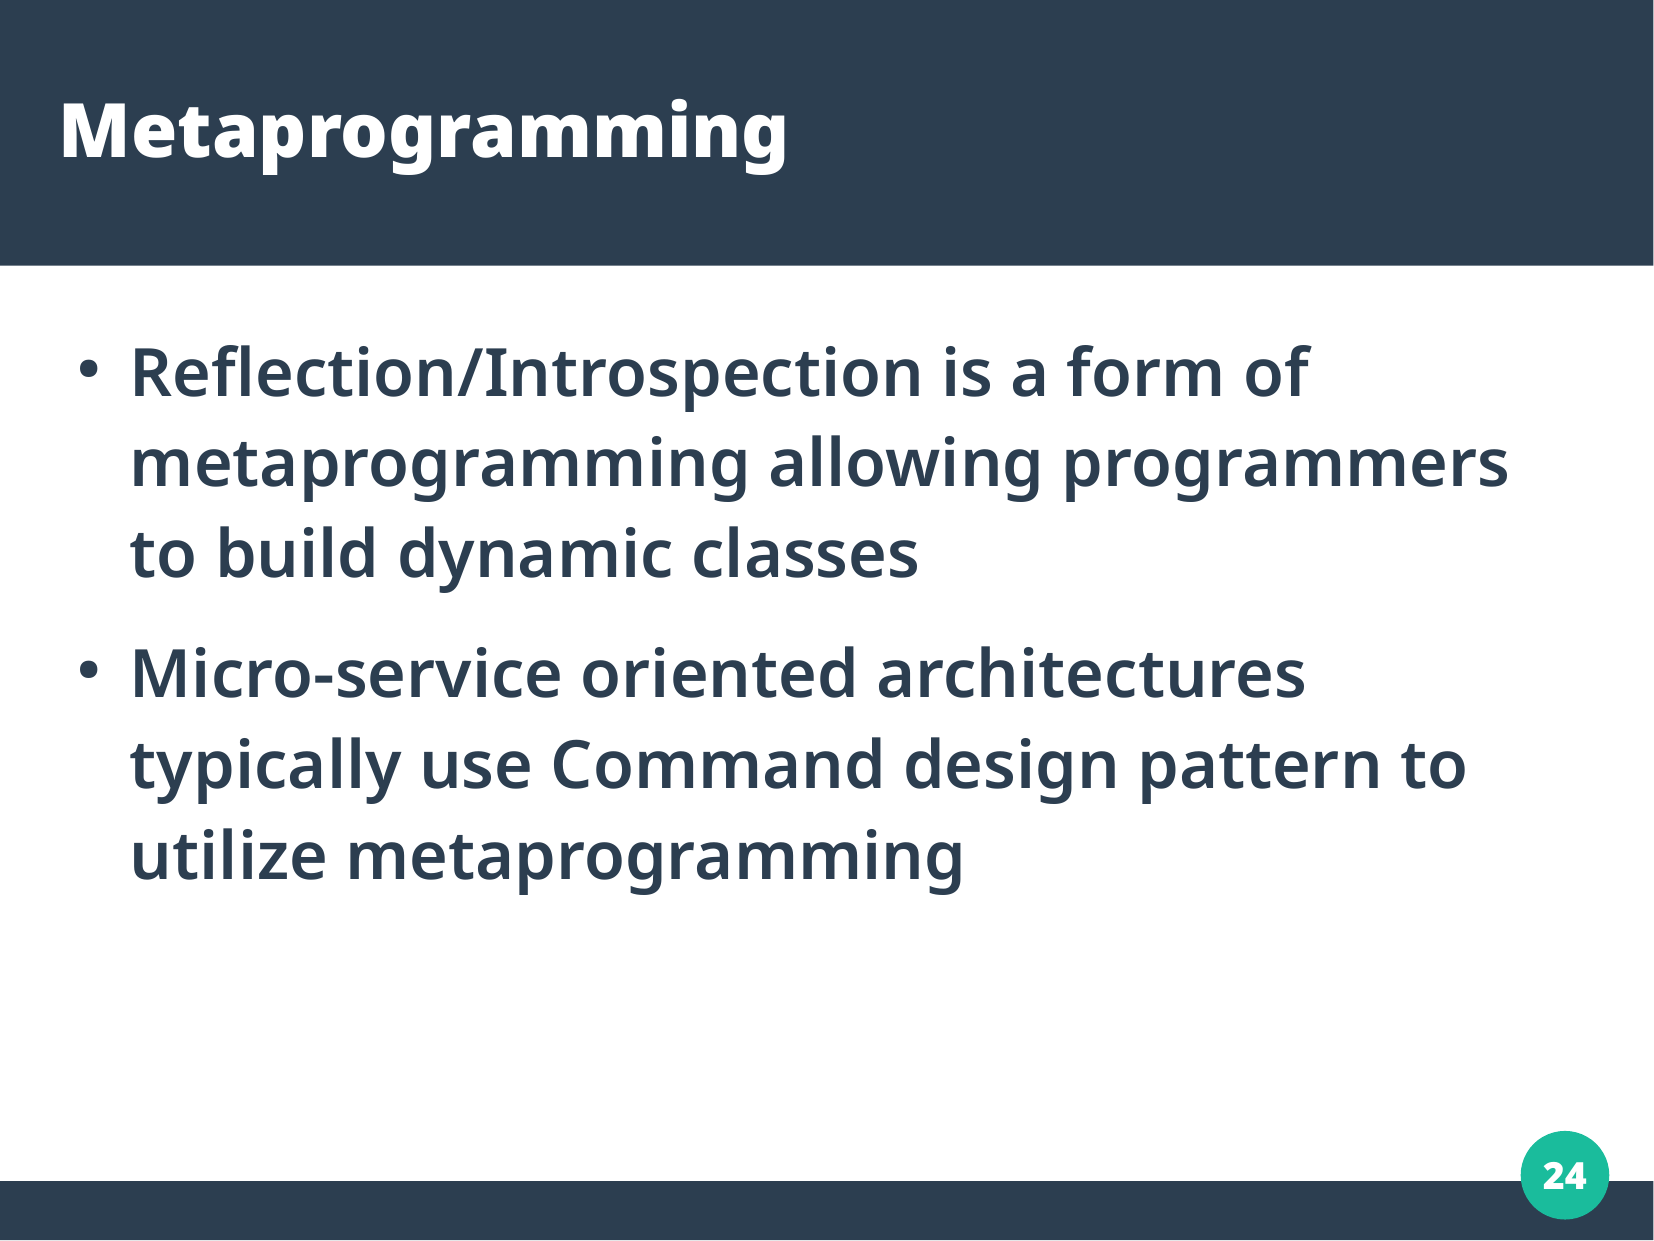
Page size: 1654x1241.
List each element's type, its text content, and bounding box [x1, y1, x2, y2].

title Metaprogramming [59, 49, 1595, 207]
list Reflection/Introspection is a form of metaprogramming allowing programmers to build dynamic classes Micro-service oriented architectures typically use Command design pattern to utilize metaprogramming [59, 324, 1595, 1152]
